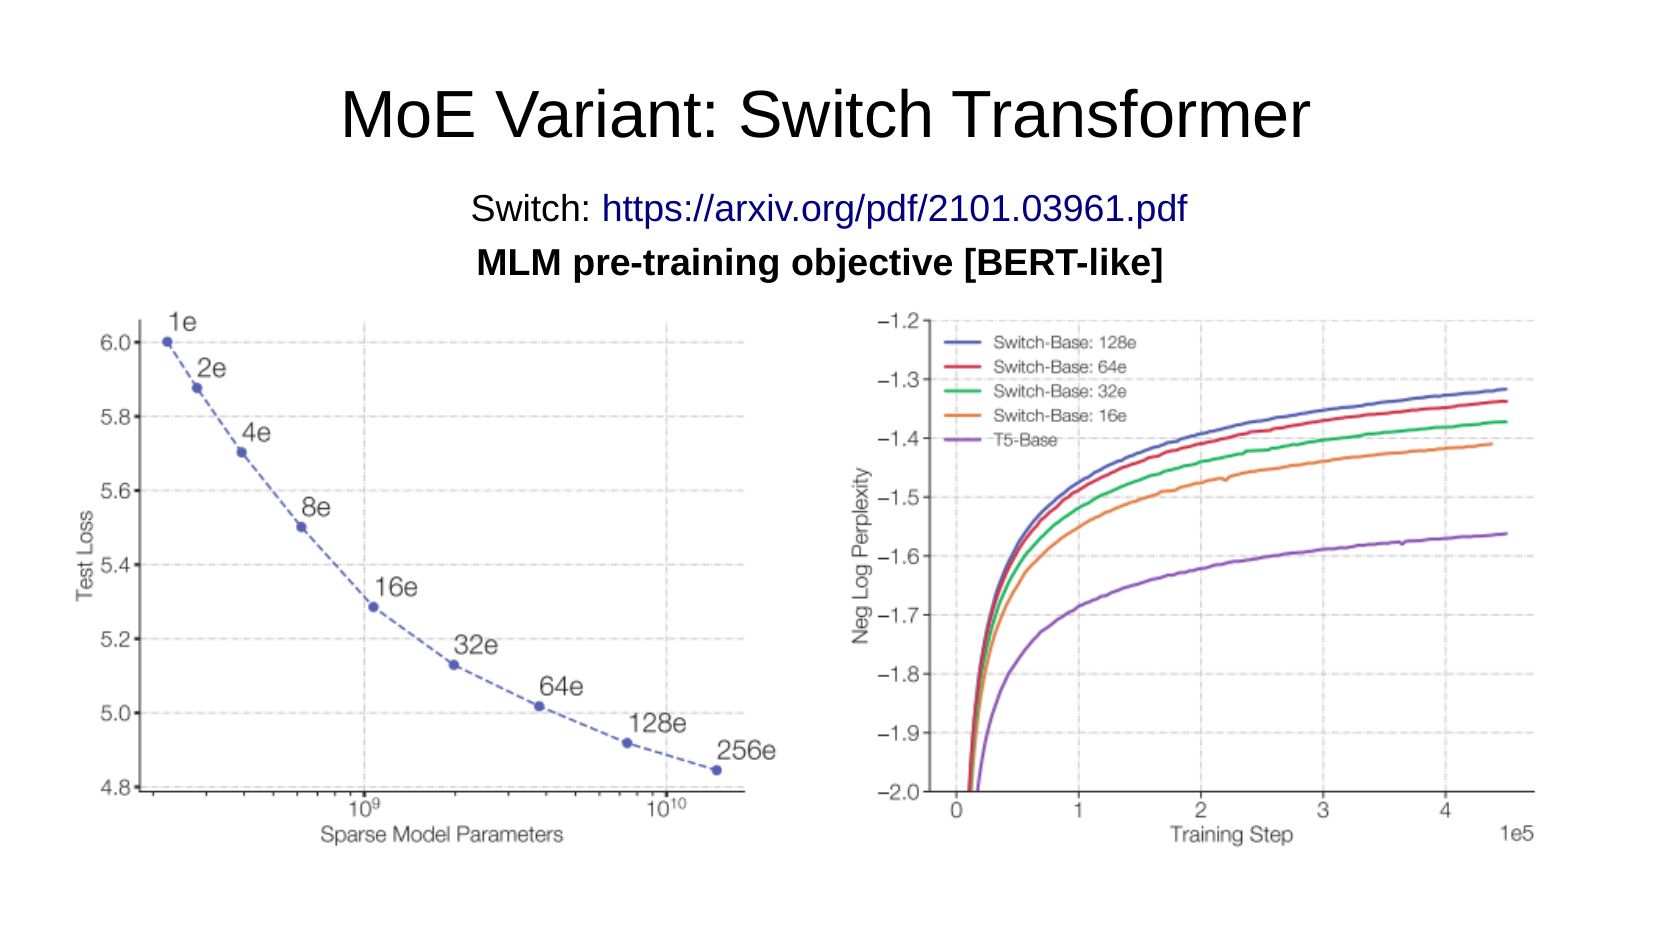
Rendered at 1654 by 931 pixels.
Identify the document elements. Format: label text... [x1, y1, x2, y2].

text_box MLM pre-training objective [BERT-like] [446, 233, 1194, 291]
picture [59, 289, 1546, 886]
title MoE Variant: Switch Transformer [82, 37, 1571, 179]
text_box Switch: https://arxiv.org/pdf/2101.03961.pdf [0, 179, 1654, 279]
